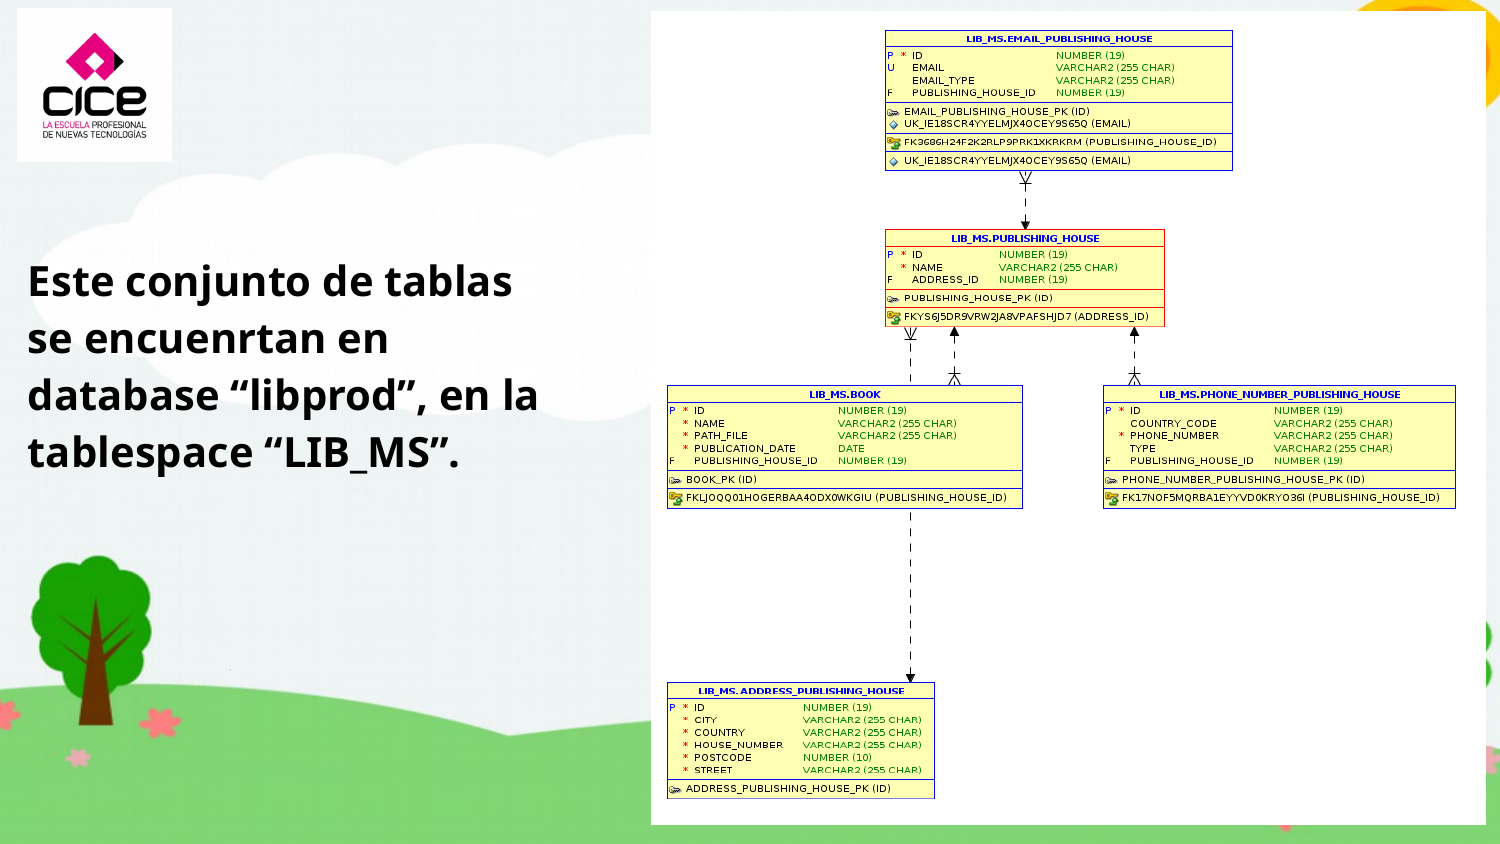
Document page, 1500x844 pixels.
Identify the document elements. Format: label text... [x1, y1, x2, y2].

picture [0, 0, 1500, 844]
title Este conjunto de tablas se encuenrtan en database “libprod”, en la tablespace “LIB_MS”. [27, 265, 556, 466]
